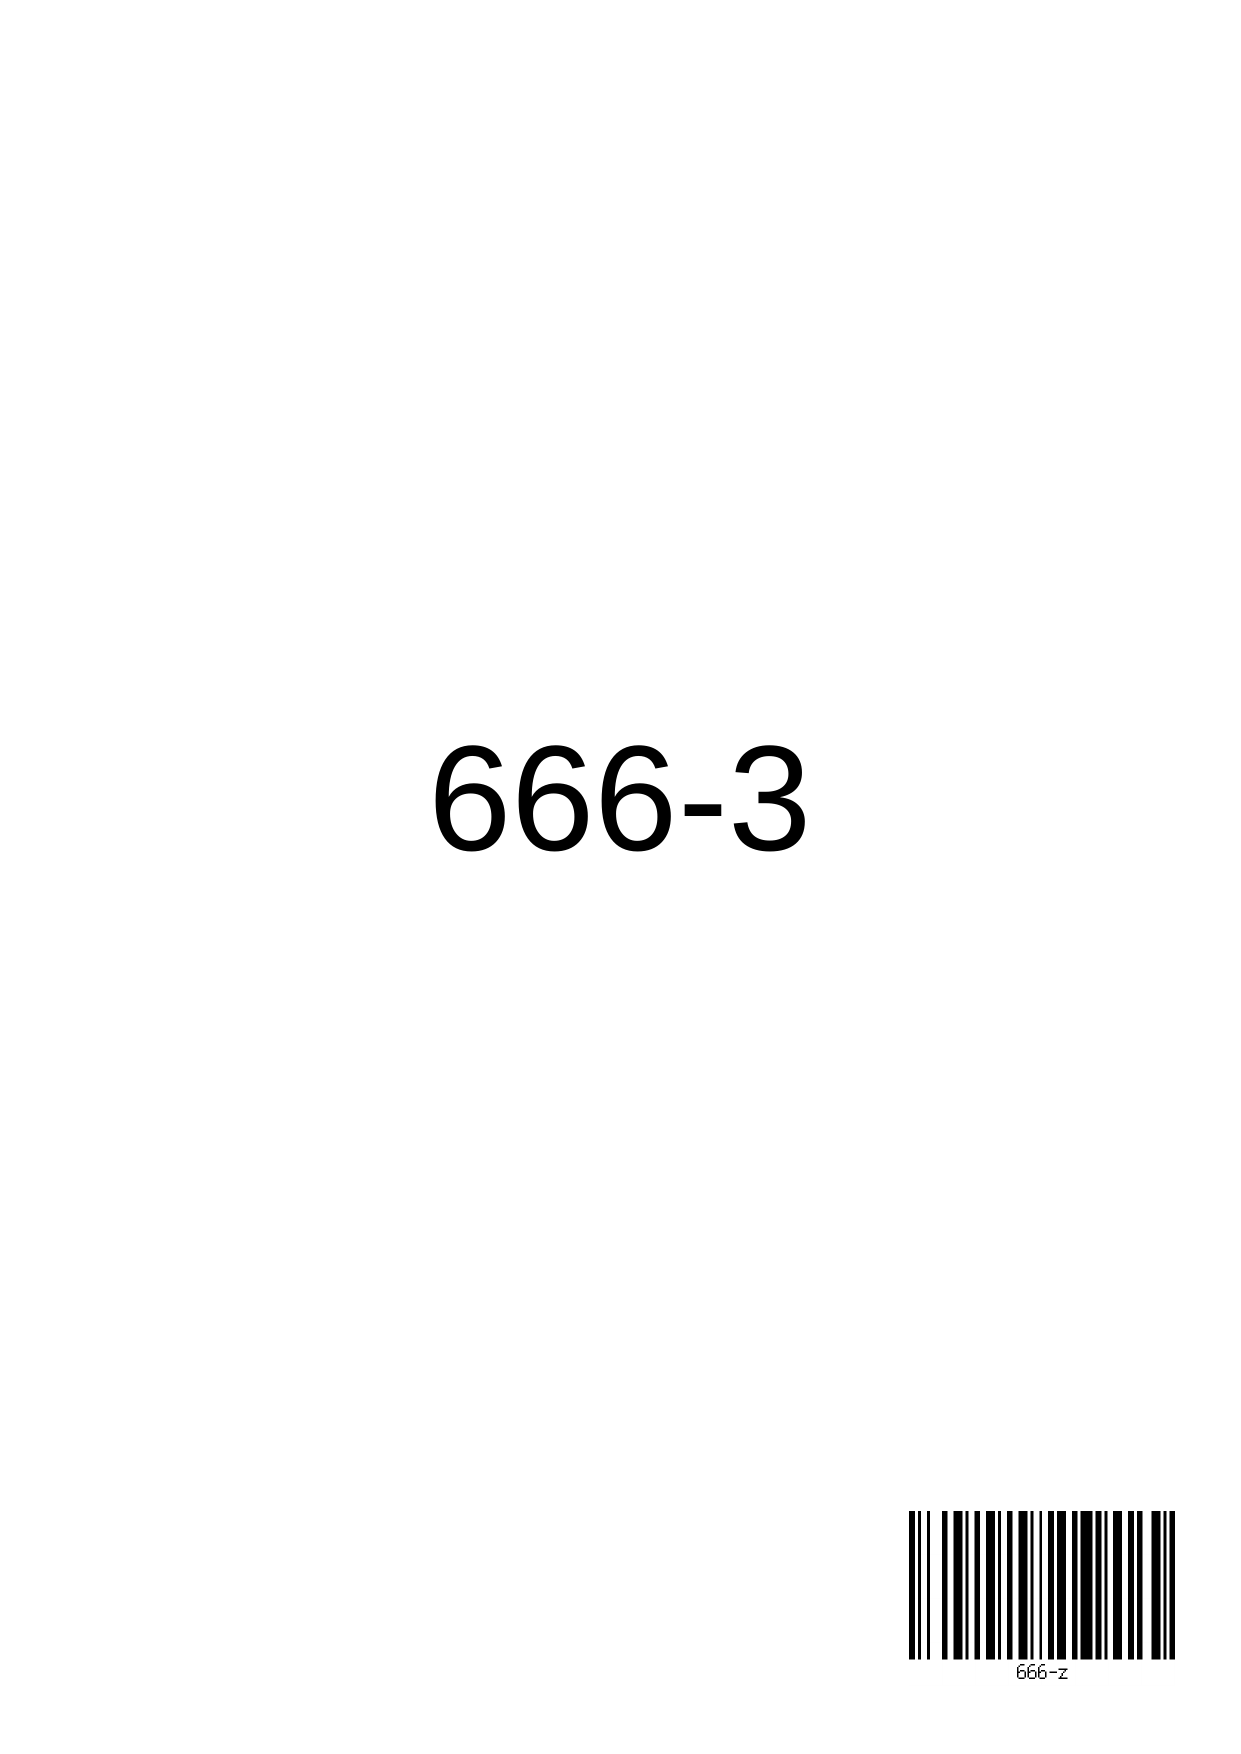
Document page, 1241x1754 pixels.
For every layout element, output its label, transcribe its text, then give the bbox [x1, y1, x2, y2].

picture [909, 1511, 1175, 1686]
text_box 666-3 [59, 640, 1182, 957]
